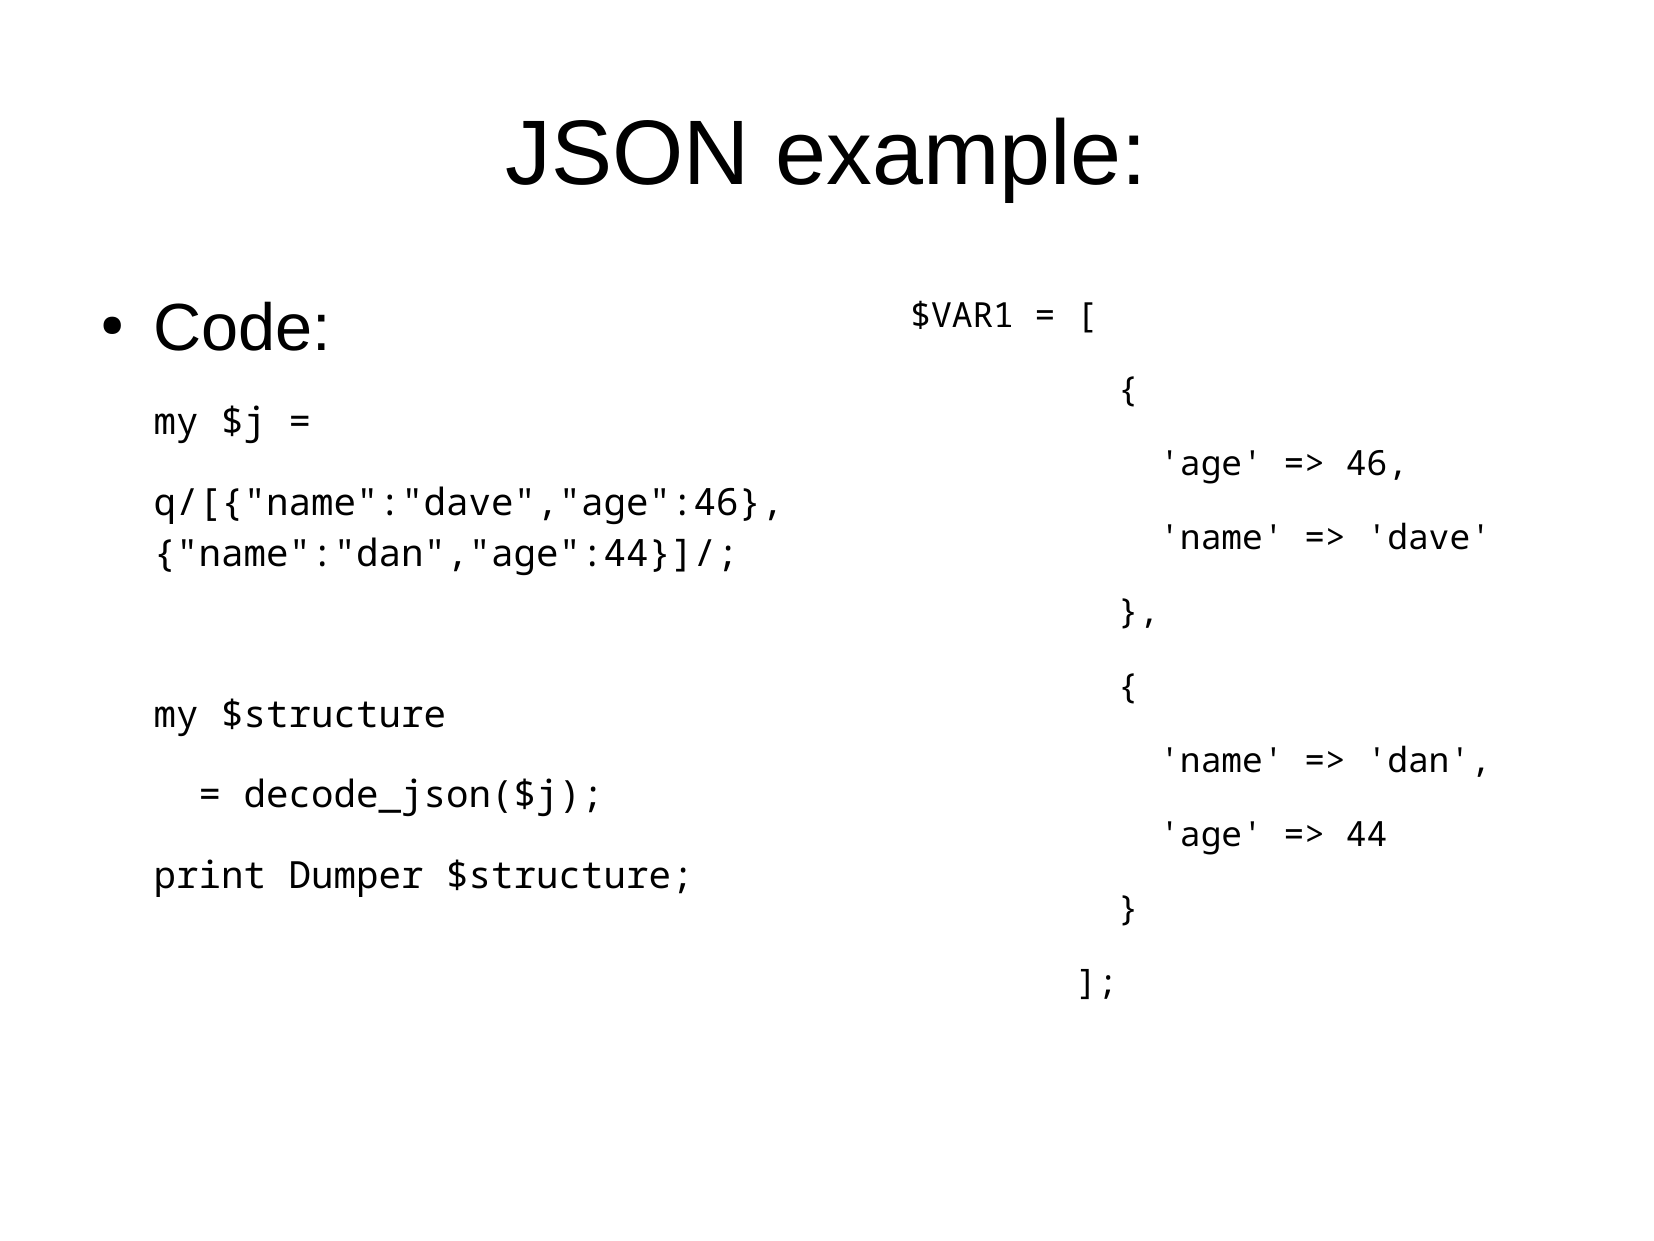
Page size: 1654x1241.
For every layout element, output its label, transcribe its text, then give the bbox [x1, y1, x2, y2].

title JSON example: [82, 49, 1571, 257]
list Code: my $j = q/[{"name":"dave","age":46},{"name":"dan","age":44}]/; my $structure = decode_json($j); print Dumper $structure; [82, 290, 809, 1010]
list $VAR1 = [ { 'age' => 46, 'name' => 'dave' }, { 'name' => 'dan', 'age' => 44 } ]; [845, 290, 1572, 1010]
